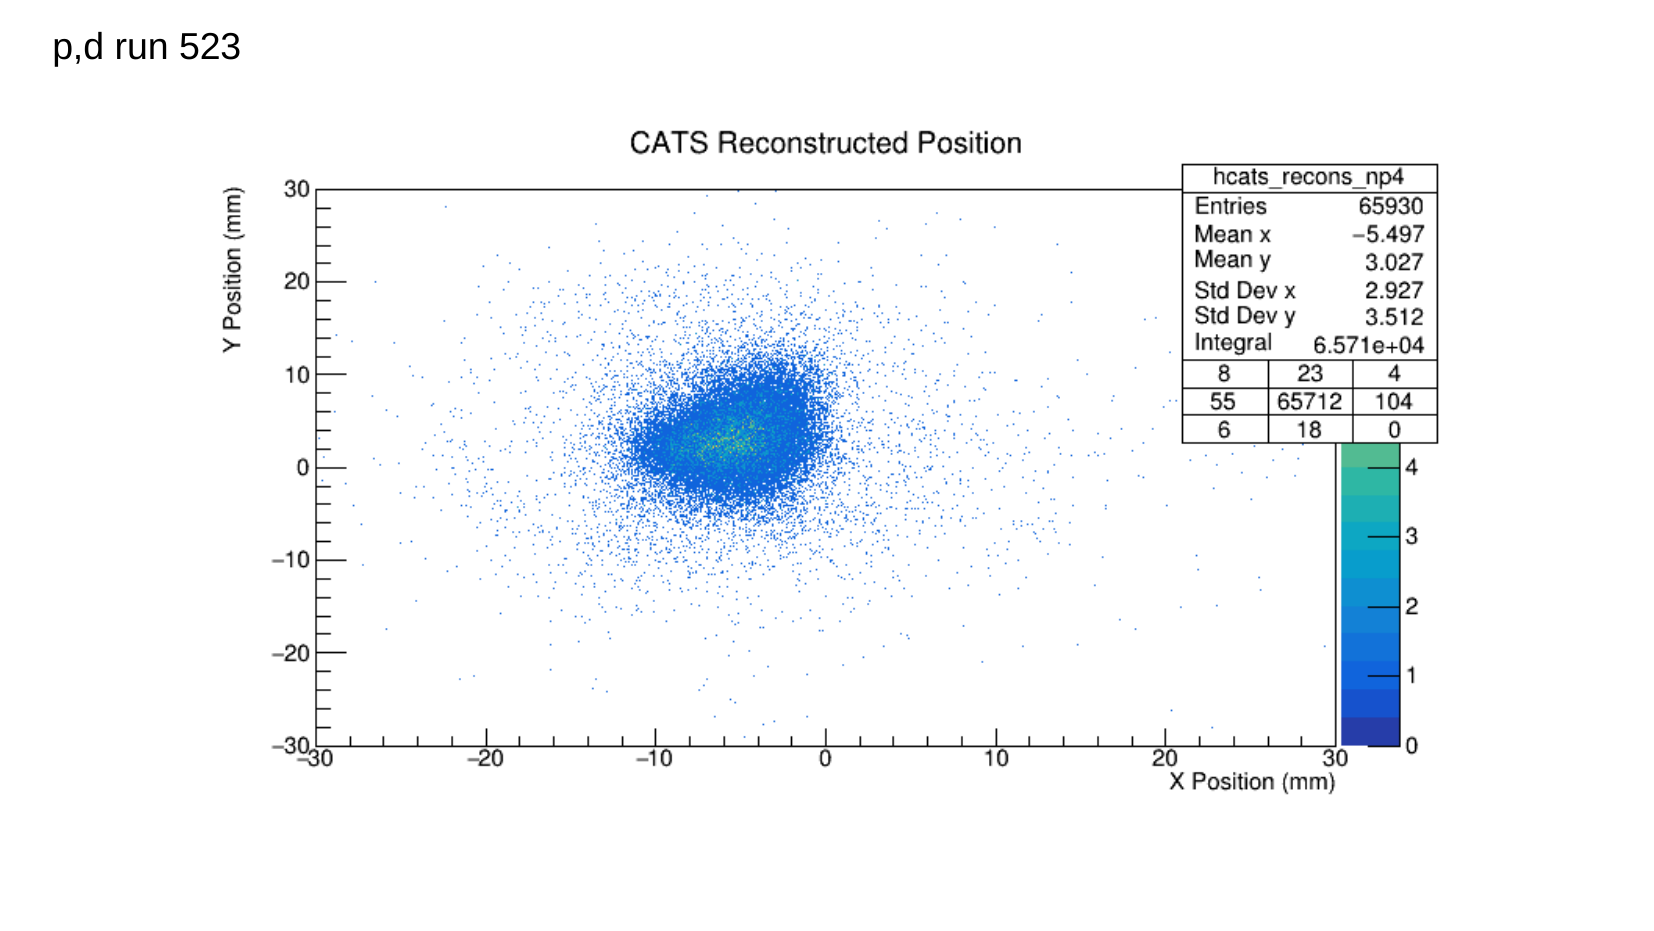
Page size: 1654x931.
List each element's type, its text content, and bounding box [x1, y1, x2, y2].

text_box p,d run 523 [37, 18, 263, 76]
picture [192, 125, 1476, 810]
